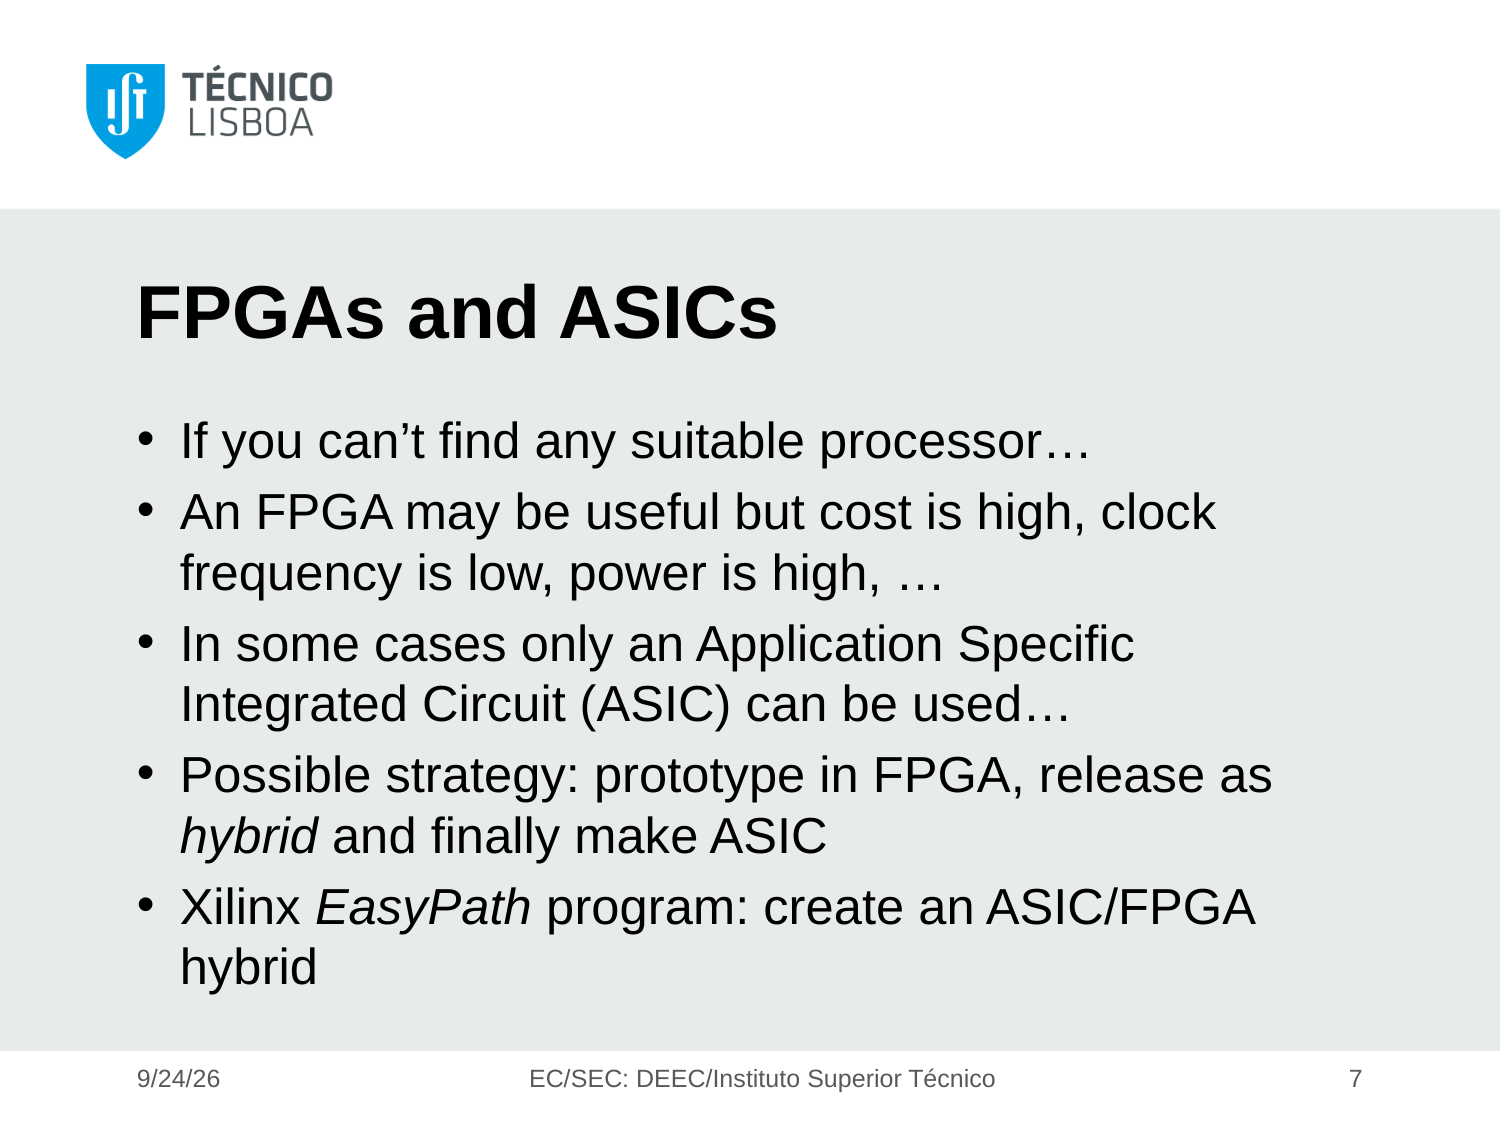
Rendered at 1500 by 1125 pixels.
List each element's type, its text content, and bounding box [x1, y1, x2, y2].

picture [0, 0, 1500, 1125]
list If you can’t find any suitable processor… An FPGA may be useful but cost is high, clock frequency is low, power is high, … In some cases only an Application Specific Integrated Circuit (ASIC) can be used… Possible strategy: prototype in FPGA, release as hybrid and finally make ASIC Xilinx EasyPath program: create an ASIC/FPGA hybrid [121, 400, 1378, 1005]
title FPGAs and ASICs [121, 237, 1378, 381]
slide_number 10/8/18 [121, 1052, 425, 1103]
slide_number <number> [1077, 1052, 1378, 1103]
footer EC/SEC: DEEC/Instituto Superior Técnico [512, 1052, 1021, 1103]
